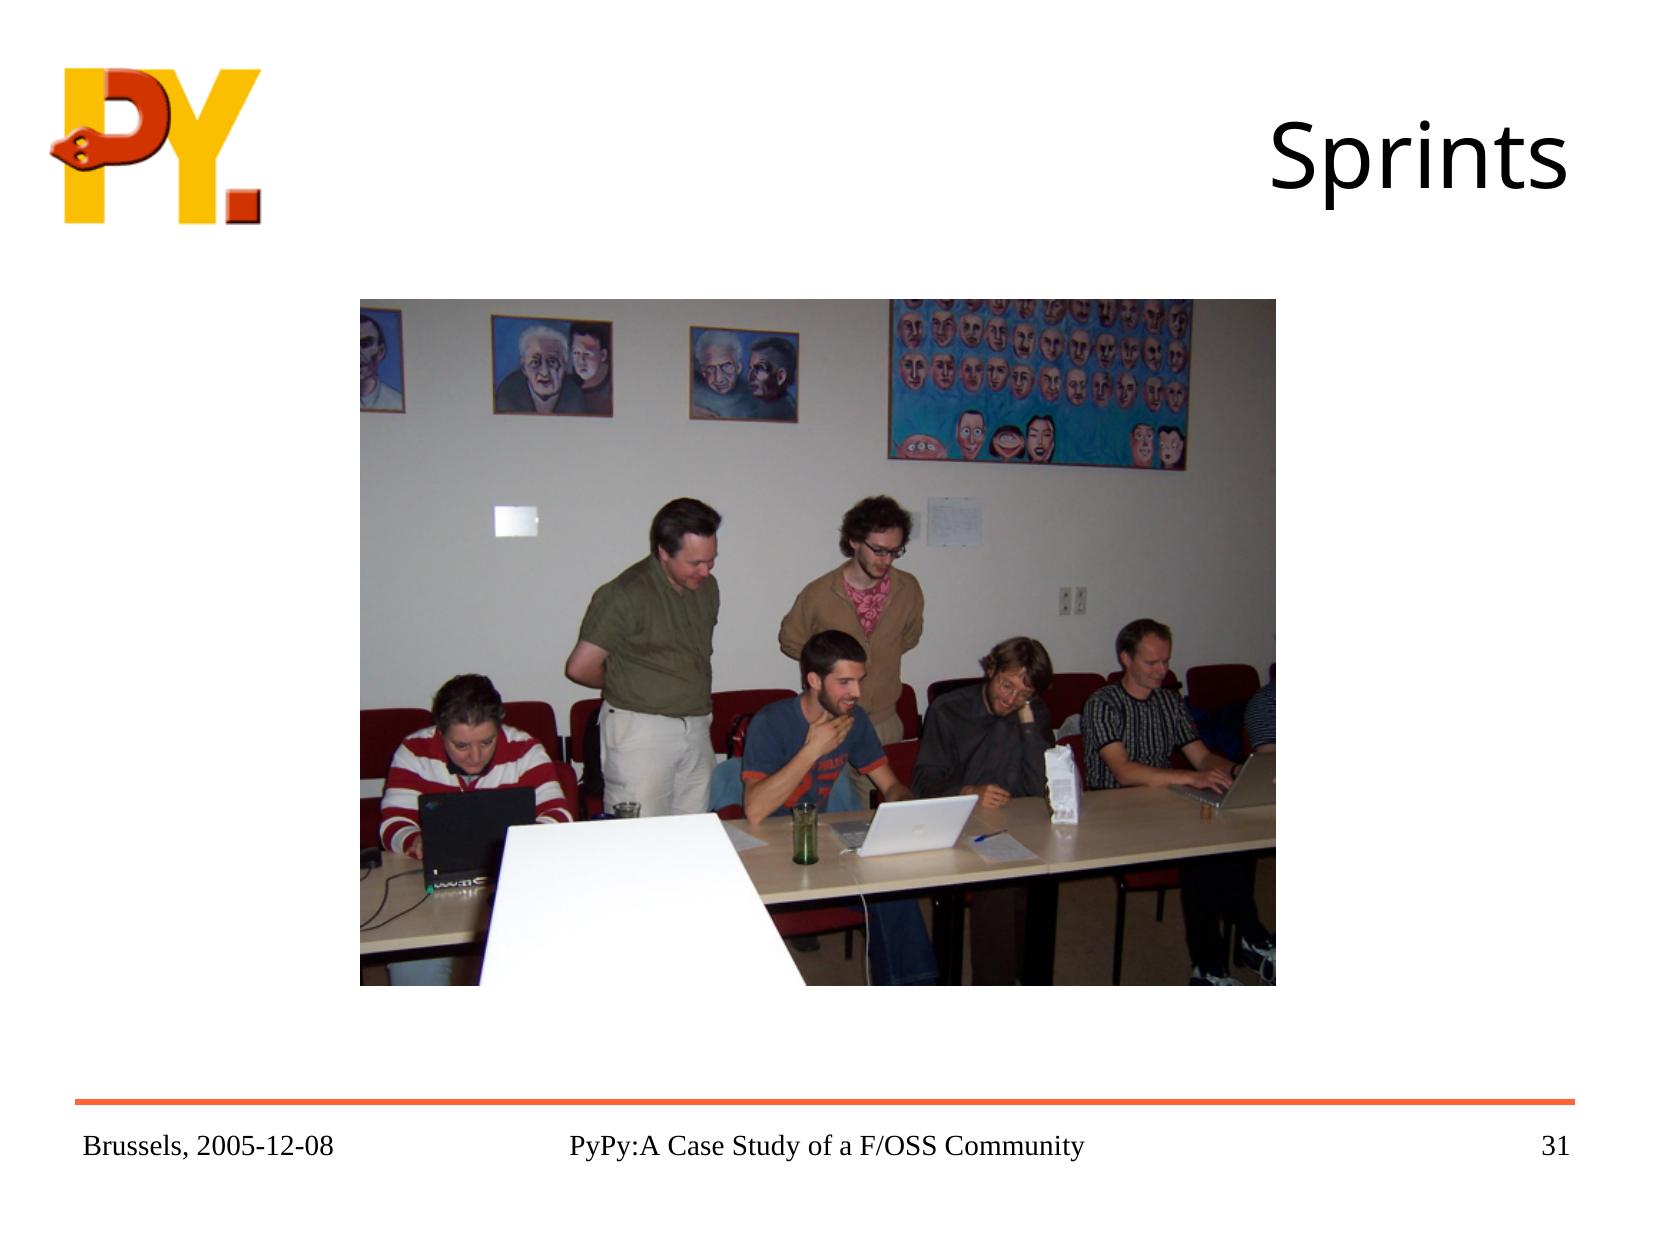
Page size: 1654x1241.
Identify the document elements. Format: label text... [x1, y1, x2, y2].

title Sprints [337, 49, 1571, 257]
picture [360, 299, 1276, 986]
picture [49, 67, 263, 225]
